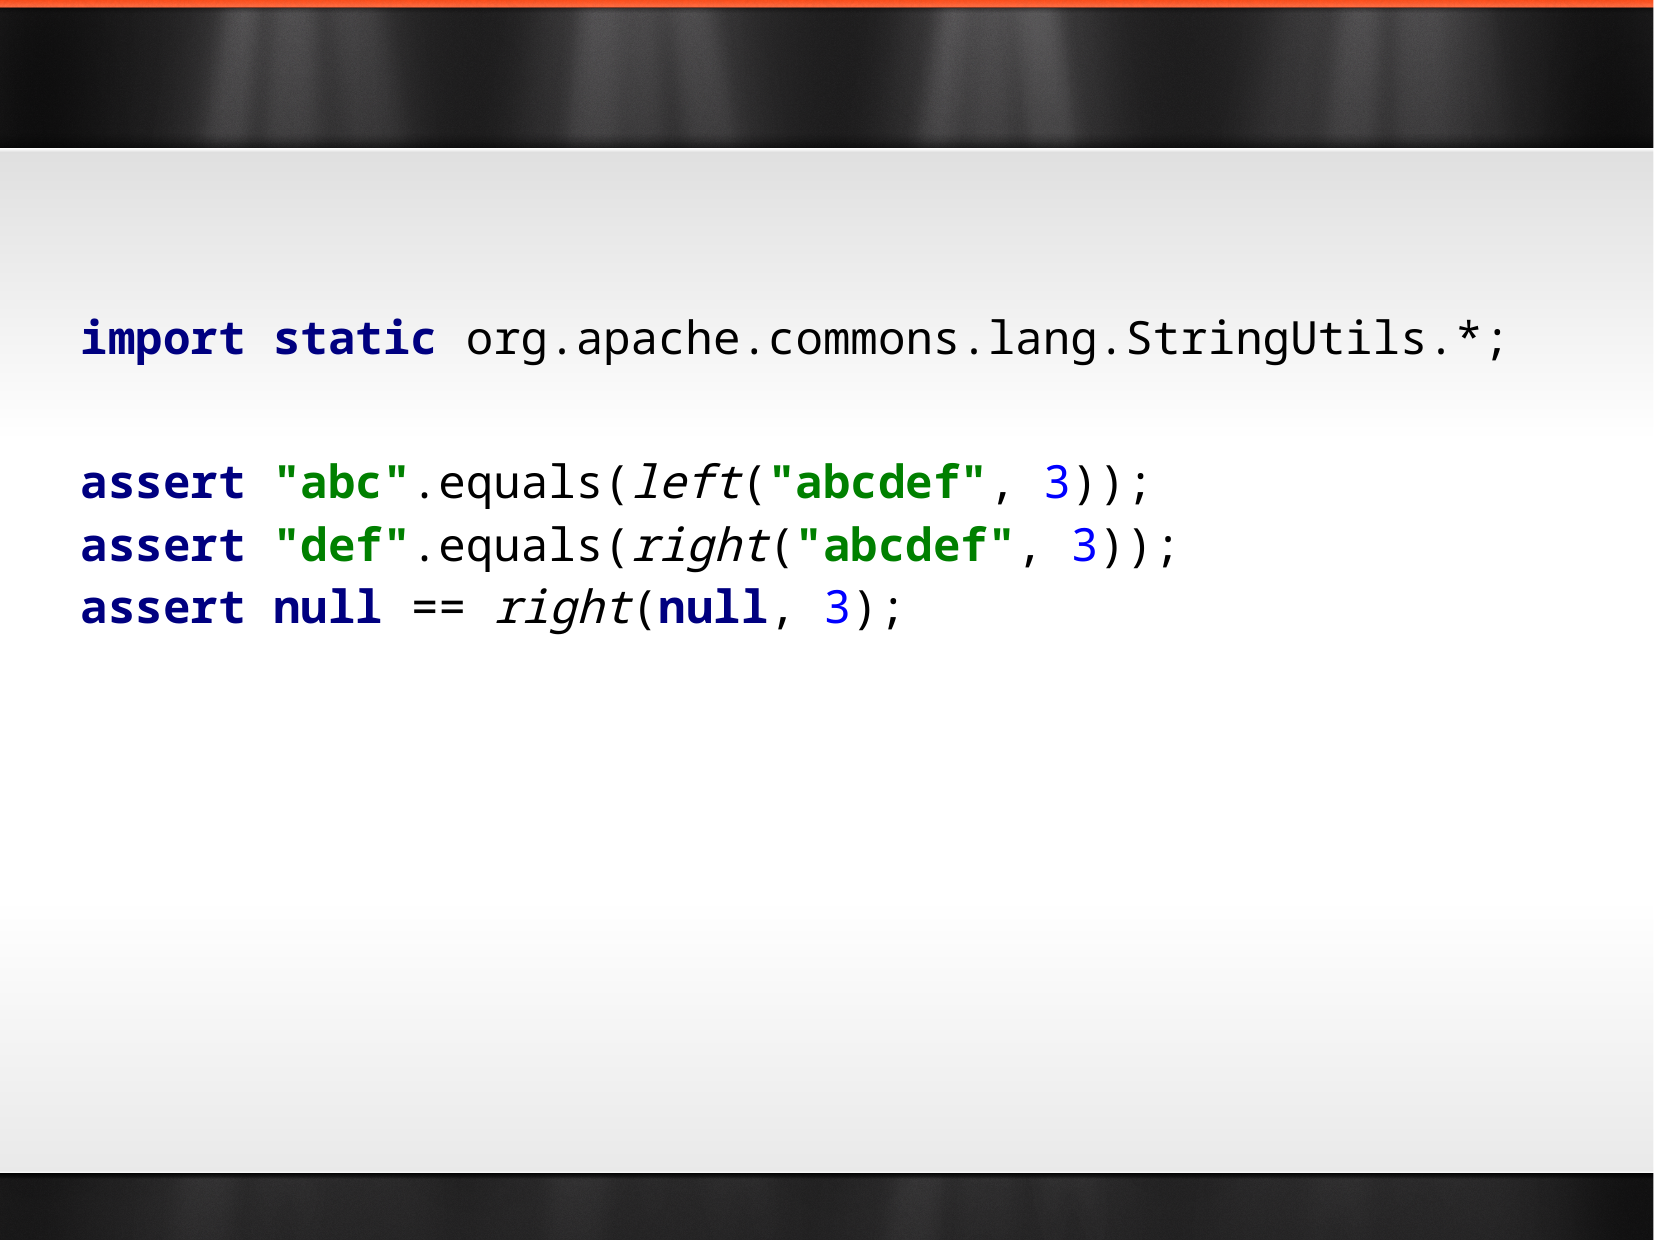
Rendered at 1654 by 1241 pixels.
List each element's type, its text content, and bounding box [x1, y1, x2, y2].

subtitle import static org.apache.commons.lang.StringUtils.*; assert "abc".equals(left("abcdef", 3)); assert "def".equals(right("abcdef", 3)); assert null == right(null, 3); [80, 305, 1570, 1125]
picture [0, 0, 1654, 1240]
